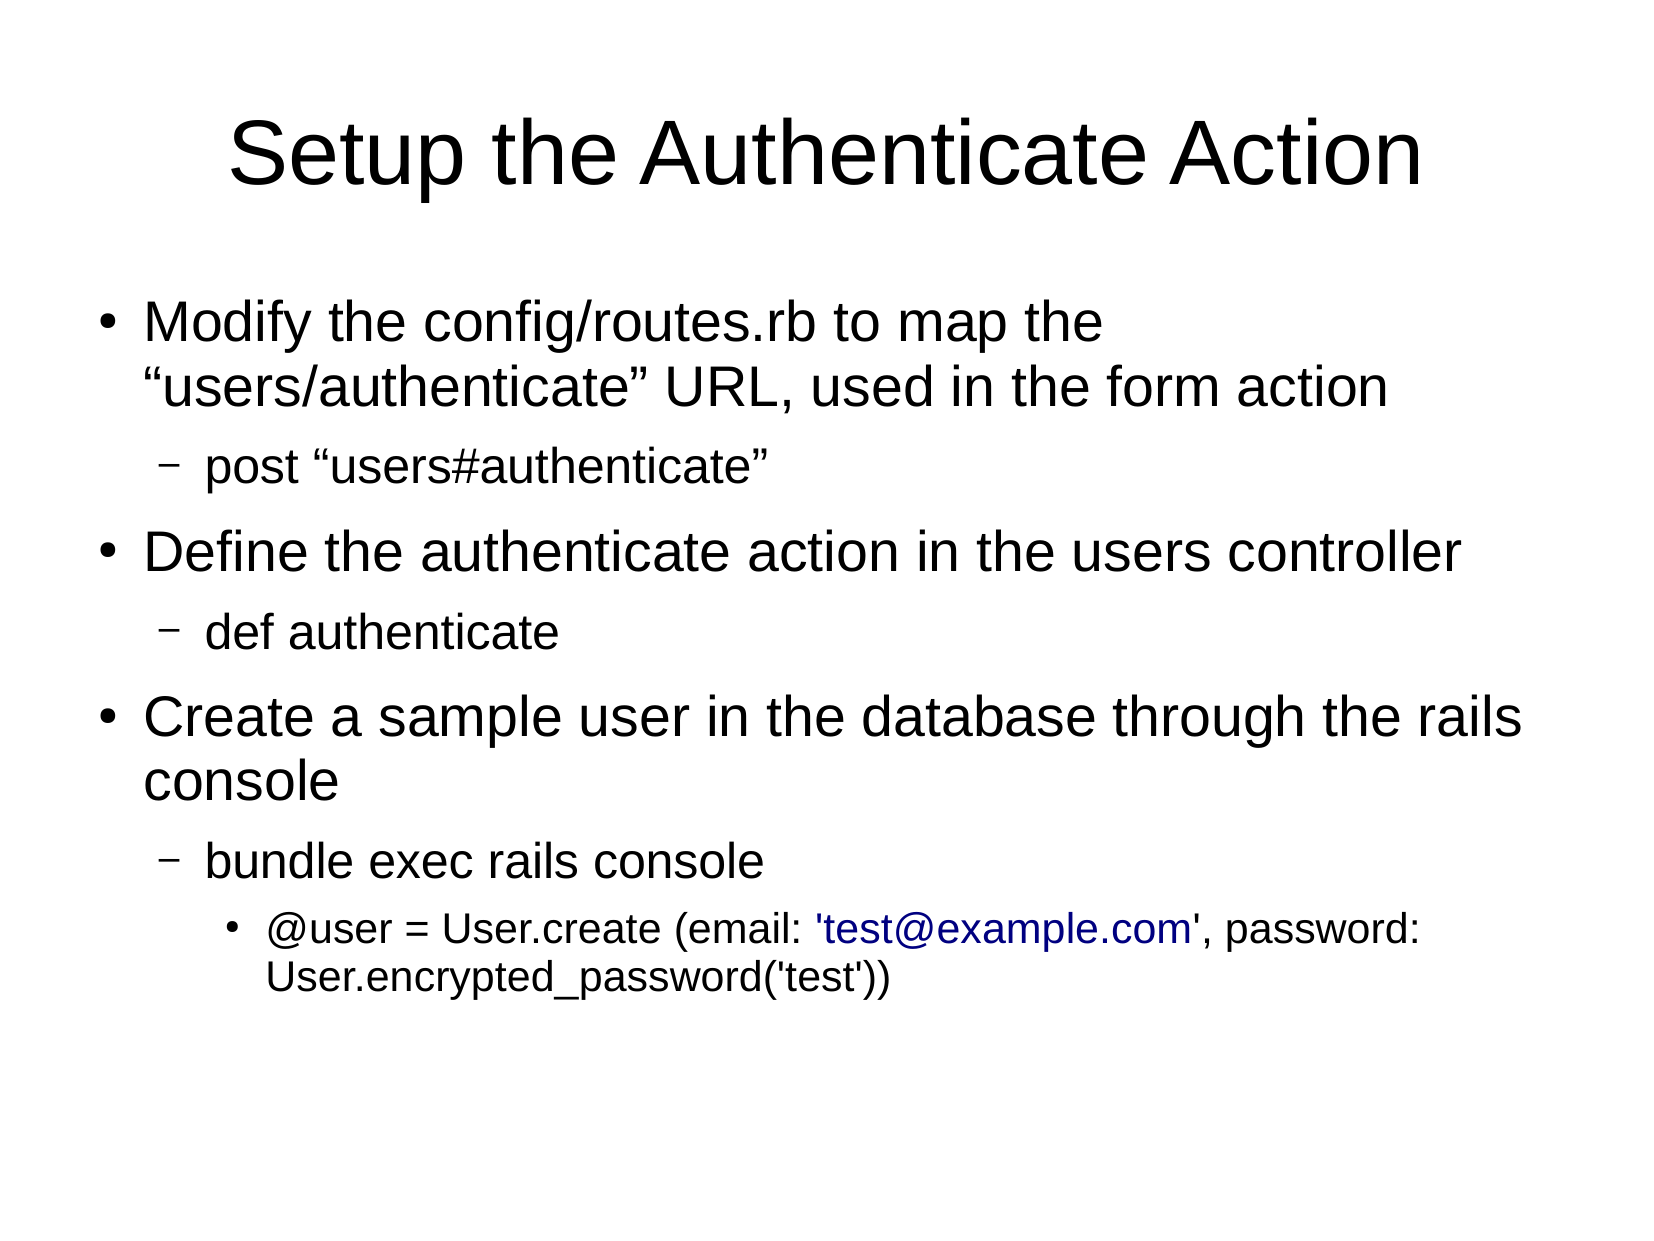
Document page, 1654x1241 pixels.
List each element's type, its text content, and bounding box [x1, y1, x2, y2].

list Modify the config/routes.rb to map the “users/authenticate” URL, used in the form action post “users#authenticate” Define the authenticate action in the users controller def authenticate Create a sample user in the database through the rails console bundle exec rails console @user = User.create (email: 'test@example.com', password: User.encrypted_password('test')) [82, 290, 1571, 1010]
title Setup the Authenticate Action [82, 49, 1571, 257]
